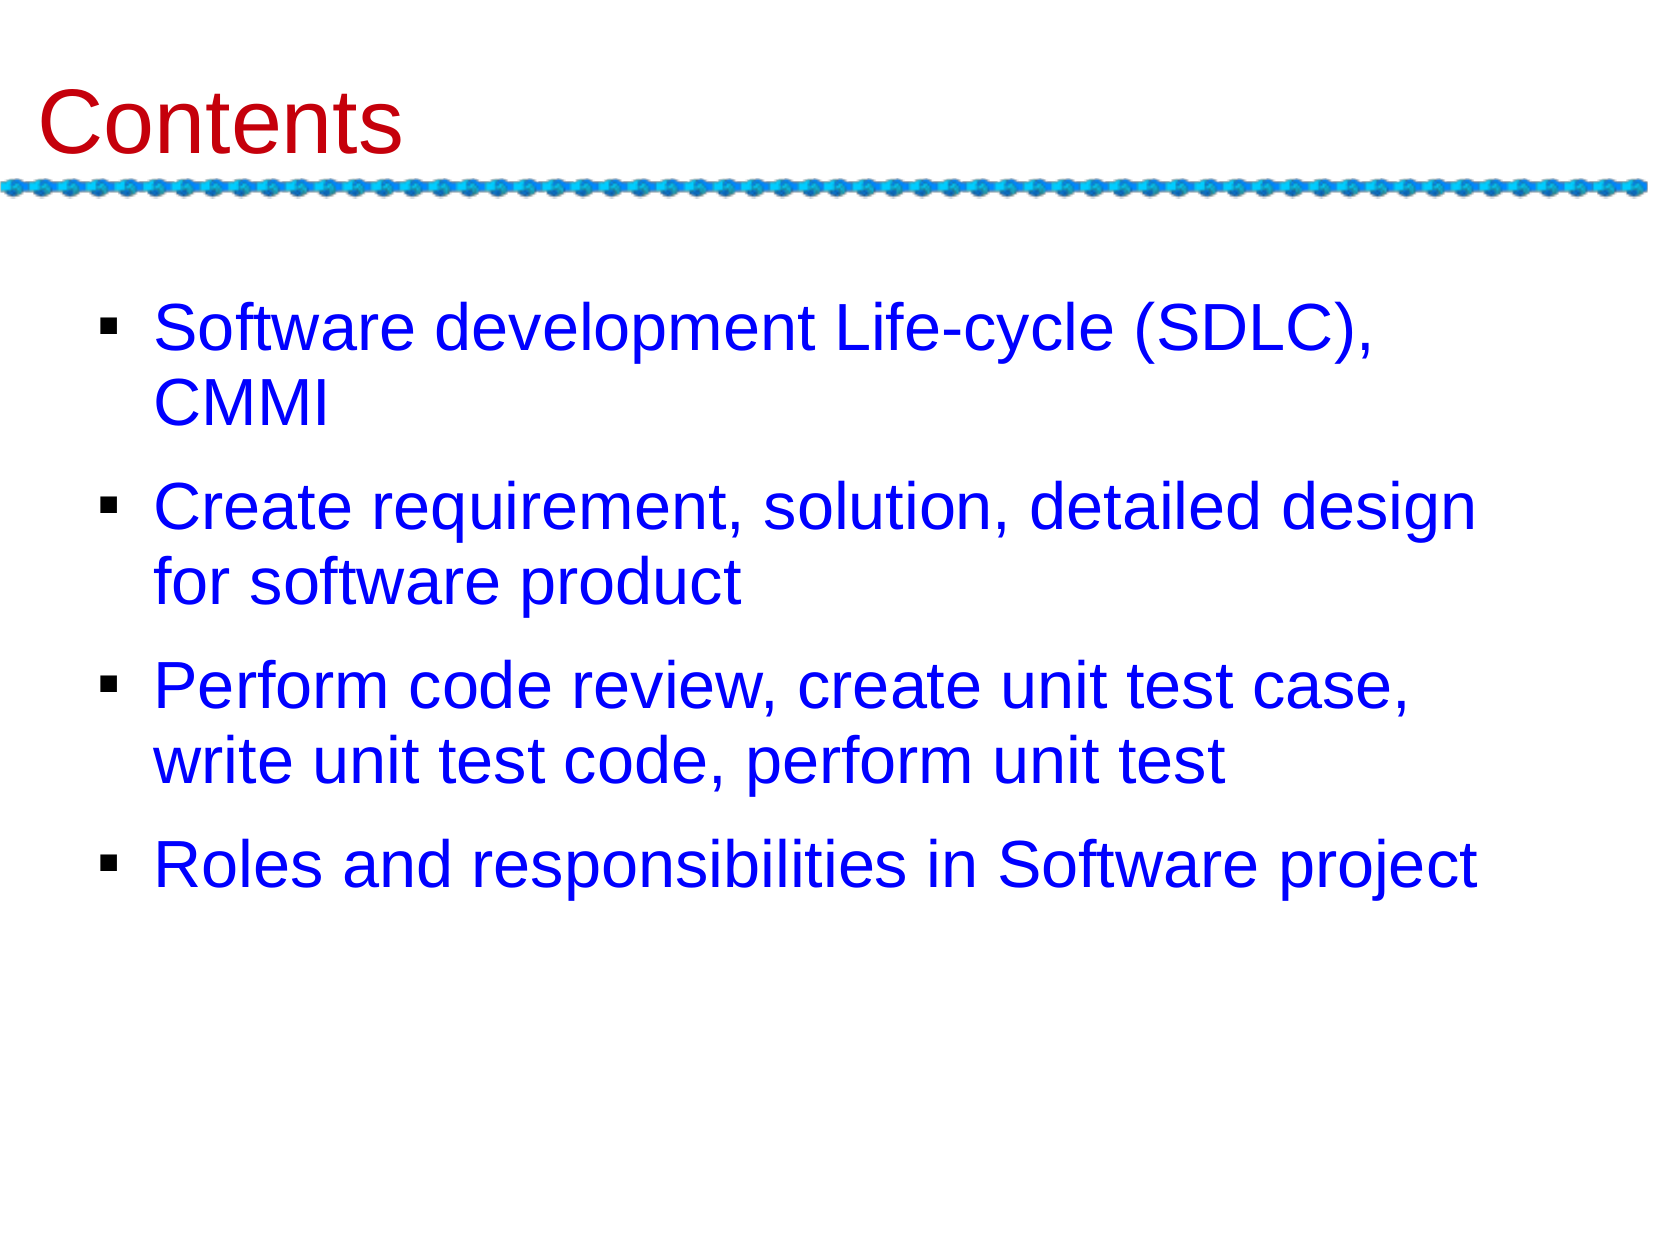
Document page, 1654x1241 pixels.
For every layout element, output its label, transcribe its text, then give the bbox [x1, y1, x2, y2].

list Software development Life-cycle (SDLC), CMMI Create requirement, solution, detailed design for software product Perform code review, create unit test case, write unit test code, perform unit test Roles and responsibilities in Software project [82, 290, 1571, 1163]
picture [0, 178, 37, 199]
title Contents [37, 37, 1651, 208]
